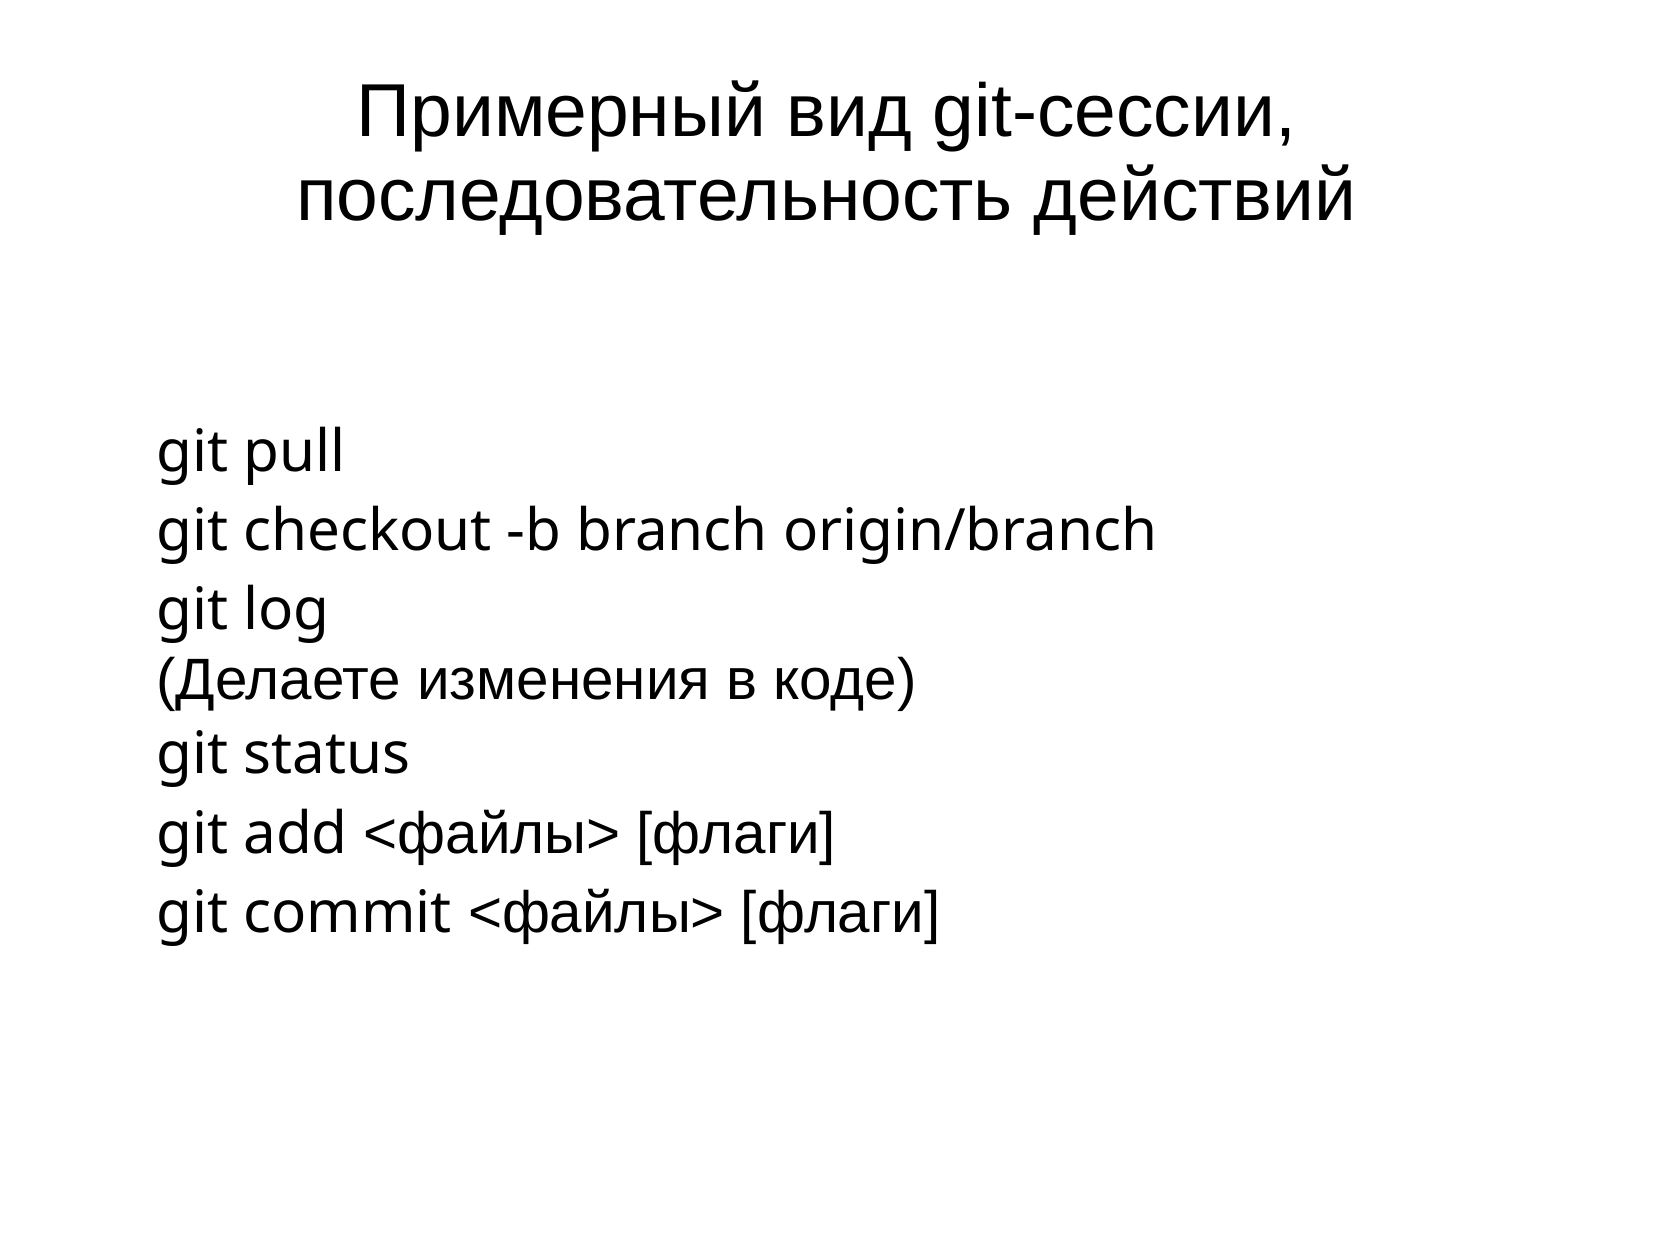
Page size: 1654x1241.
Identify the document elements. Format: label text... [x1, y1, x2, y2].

title Примерный вид git-сессии, последовательность действий [82, 49, 1571, 257]
text_box git pull git checkout -b branch origin/branch git log (Делаете изменения в коде) git status git add <файлы> [флаги] git commit <файлы> [флаги] [141, 401, 1571, 894]
